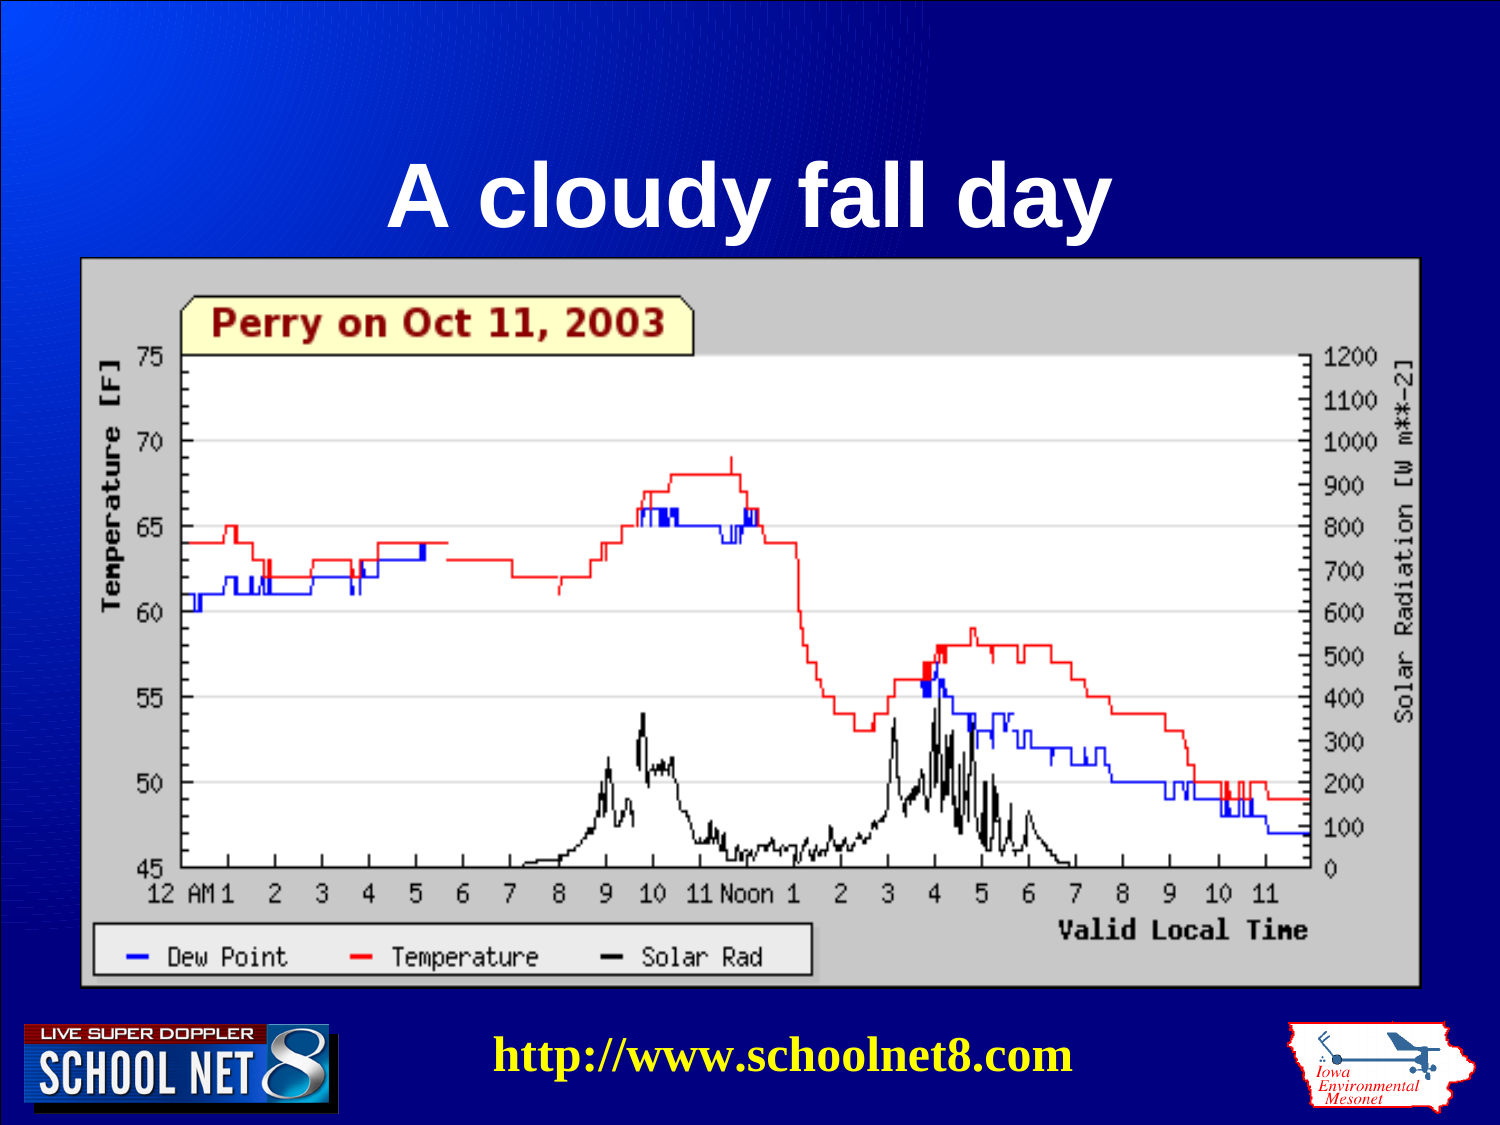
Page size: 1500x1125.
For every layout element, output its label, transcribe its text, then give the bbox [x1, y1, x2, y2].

title A cloudy fall day [112, 78, 1388, 257]
picture [80, 257, 1422, 989]
picture [24, 1024, 329, 1103]
picture [1287, 1021, 1476, 1114]
